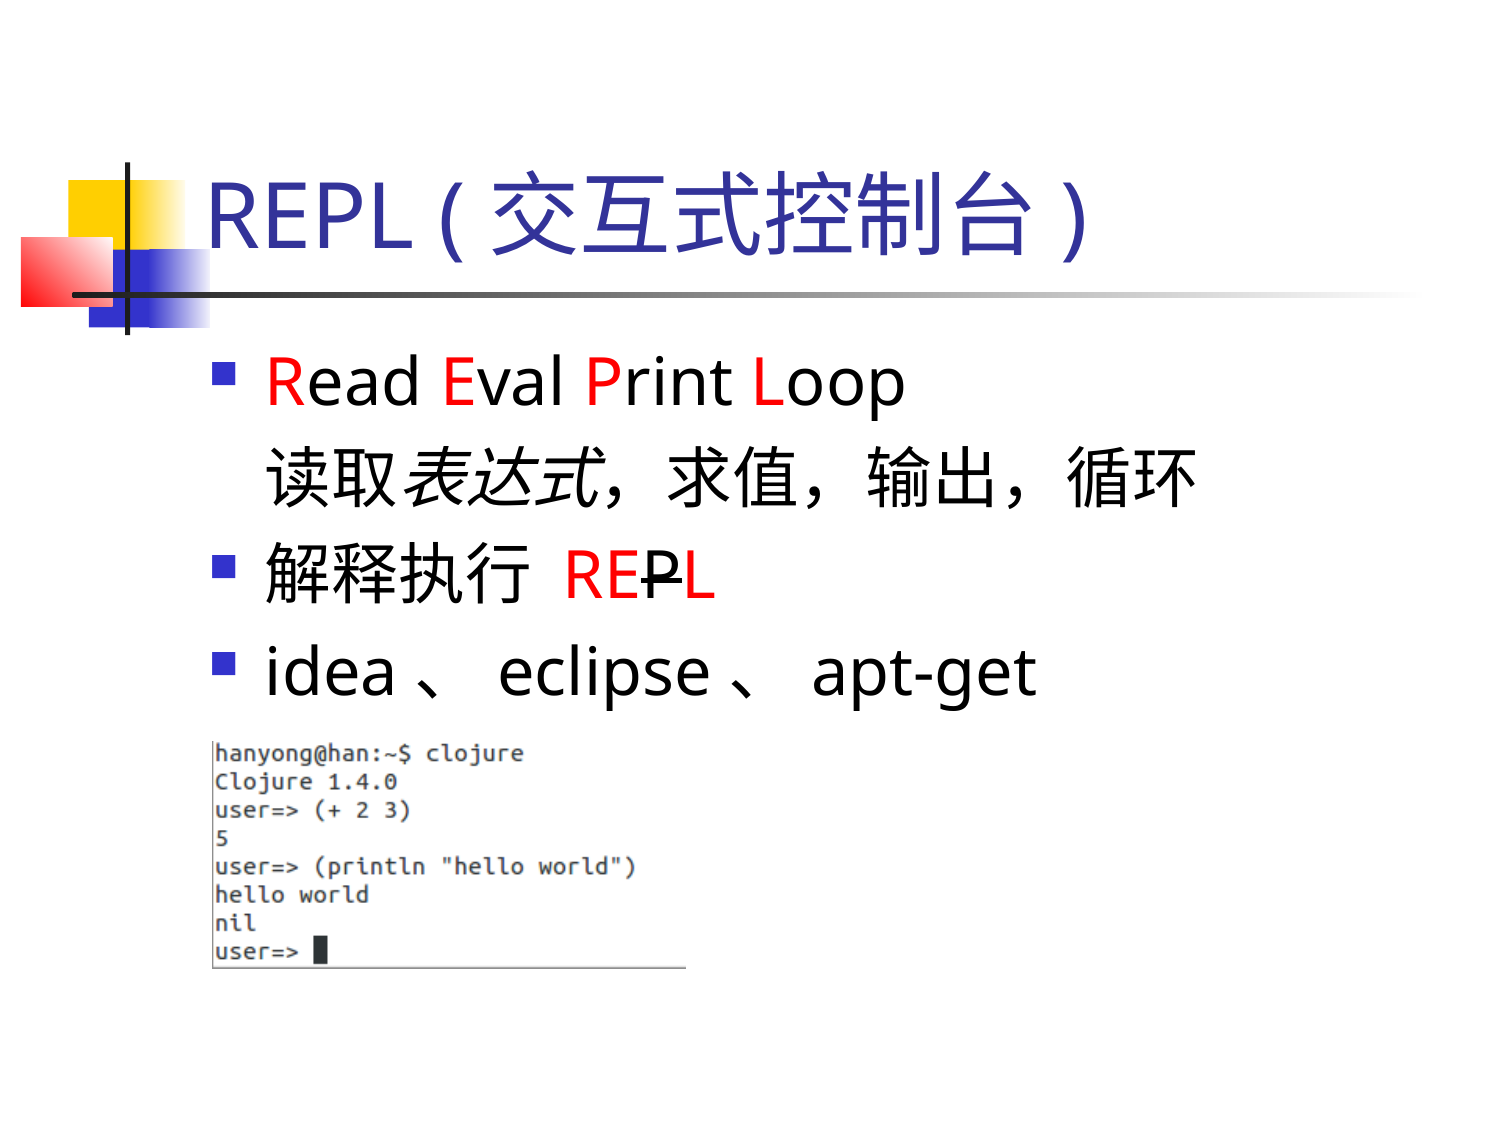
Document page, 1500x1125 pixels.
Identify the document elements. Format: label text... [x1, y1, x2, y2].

title REPL (交互式控制台) [188, 35, 1468, 276]
picture [212, 741, 686, 969]
list Read Eval Print Loop 读取表达式，求值，输出，循环 解释执行 REPL idea、eclipse、apt-get [193, 331, 1469, 1021]
